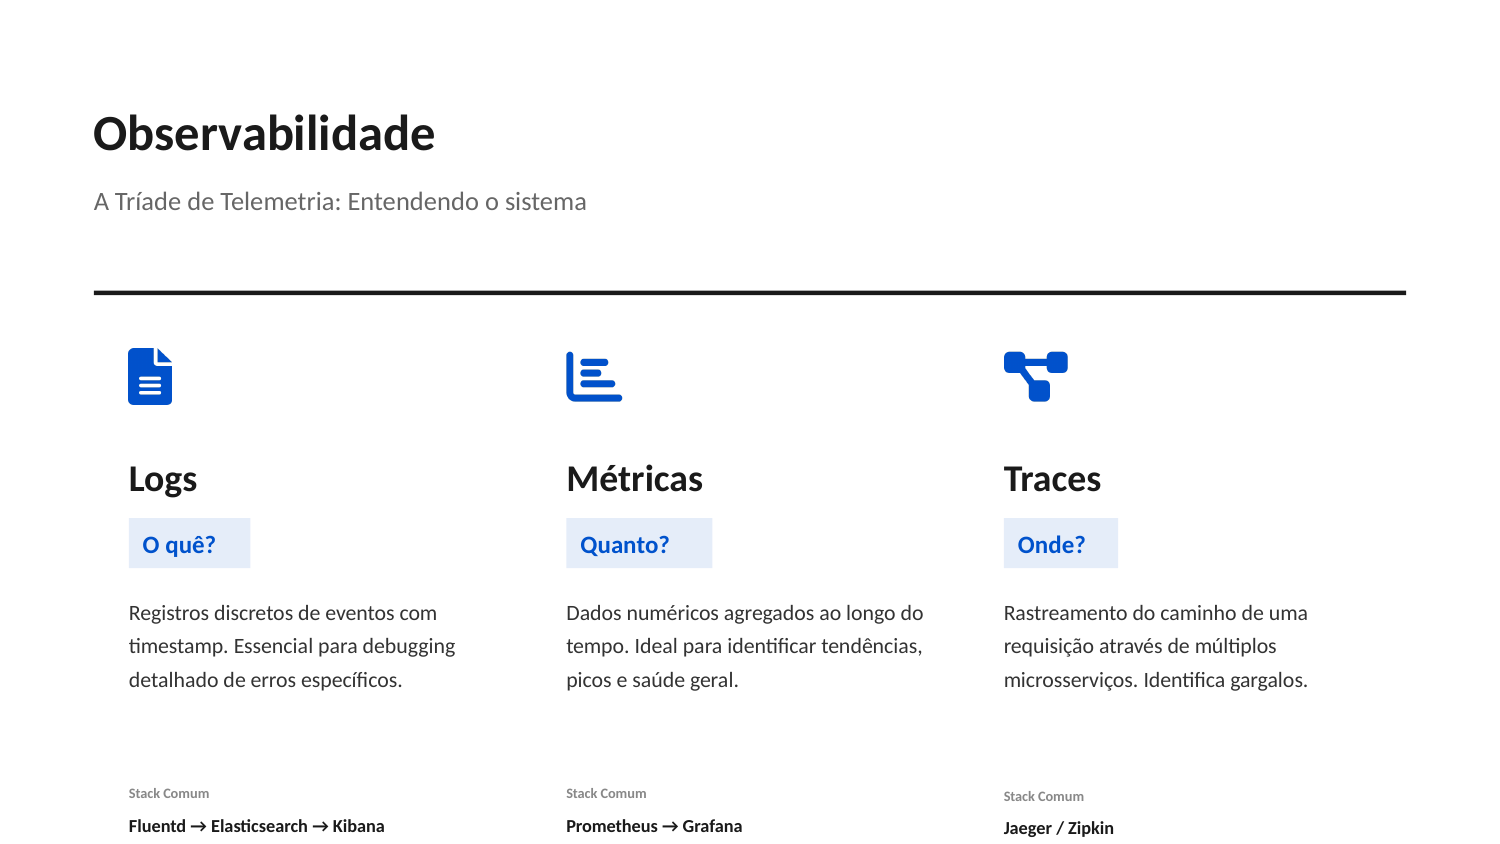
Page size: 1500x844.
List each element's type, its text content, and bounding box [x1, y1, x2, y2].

picture [566, 348, 623, 405]
text_box Onde? [1003, 518, 1100, 566]
text_box Rastreamento do caminho de uma requisição através de múltiplos microsserviços. Identifica gargalos. [1003, 591, 1371, 692]
text_box Stack Comum [128, 782, 210, 802]
text_box Quanto? [566, 518, 685, 566]
text_box Dados numéricos agregados ao longo do tempo. Ideal para identificar tendências, picos e saúde geral. [566, 591, 933, 692]
picture [128, 348, 172, 405]
text_box Stack Comum [1003, 785, 1085, 804]
text_box Observabilidade [93, 93, 437, 161]
text_box Fluentd → Elasticsearch → Kibana [128, 810, 386, 836]
text_box [93, 290, 1407, 818]
text_box Stack Comum [566, 782, 647, 802]
text_box Registros discretos de eventos com timestamp. Essencial para debugging detalhado de erros específicos. [128, 591, 495, 692]
text_box Traces [1003, 449, 1102, 500]
text_box O quê? [128, 518, 231, 566]
text_box Logs [128, 449, 198, 500]
text_box A Tríade de Telemetria: Entendendo o sistema [93, 181, 588, 216]
text_box Prometheus → Grafana [566, 810, 744, 836]
text_box Jaeger / Zipkin [1003, 813, 1115, 839]
text_box Métricas [566, 449, 704, 500]
picture [1003, 348, 1068, 405]
